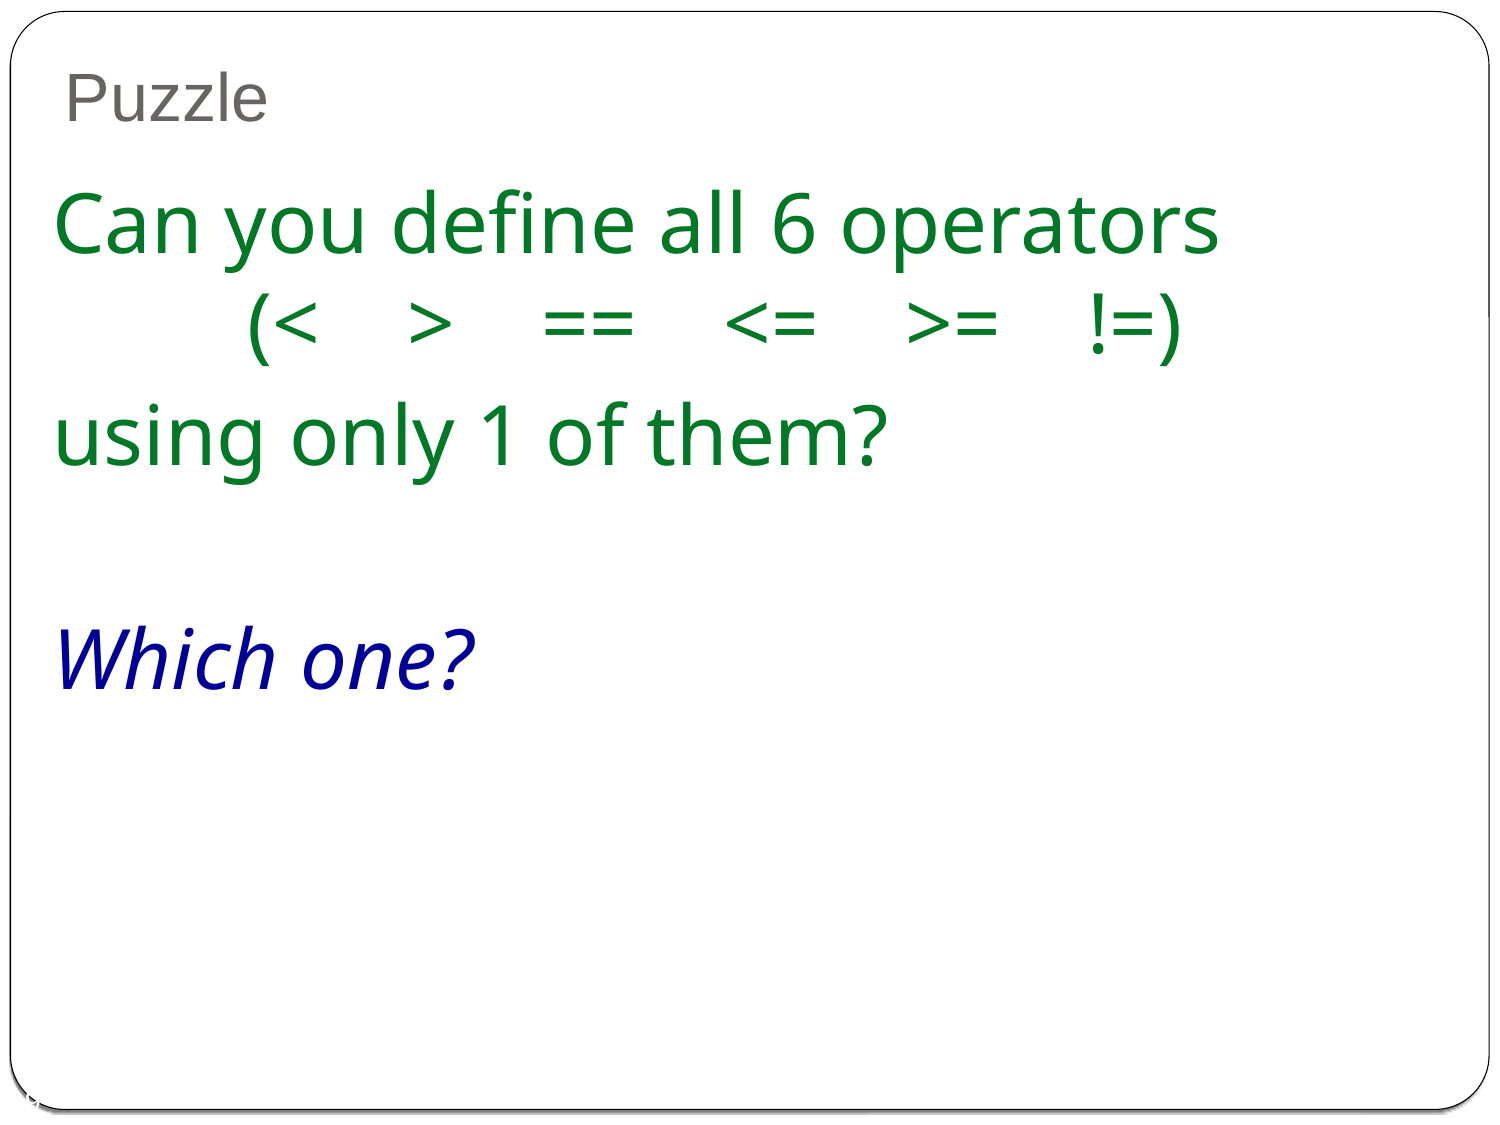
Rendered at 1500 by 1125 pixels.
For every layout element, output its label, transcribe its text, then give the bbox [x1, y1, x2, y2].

title Puzzle [50, 45, 1450, 150]
list Can you define all 6 operators (< > == <= >= !=) using only 1 of them? Which one? [37, 162, 1463, 1088]
slide_number <number> [0, 1074, 50, 1125]
